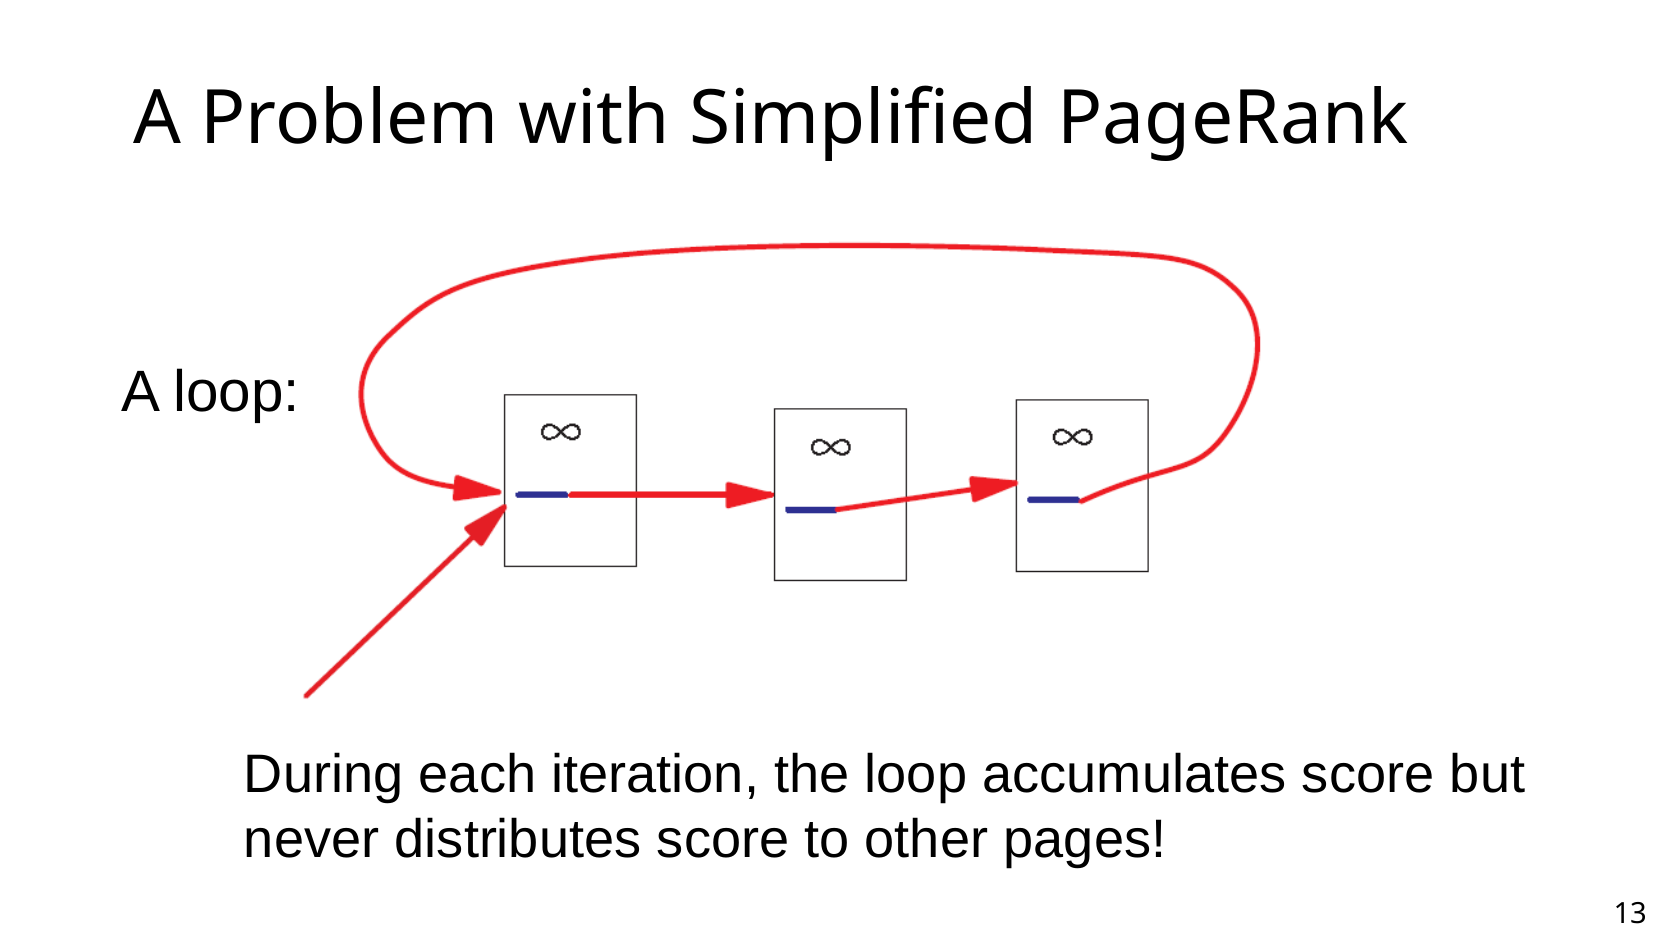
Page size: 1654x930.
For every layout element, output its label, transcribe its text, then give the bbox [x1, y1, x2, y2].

title A Problem with Simplified PageRank [82, 1, 1571, 225]
text_box During each iteration, the loop accumulates score but never distributes score to other pages! [229, 730, 1622, 876]
picture [261, 206, 1282, 717]
text_box A loop: [106, 345, 316, 432]
